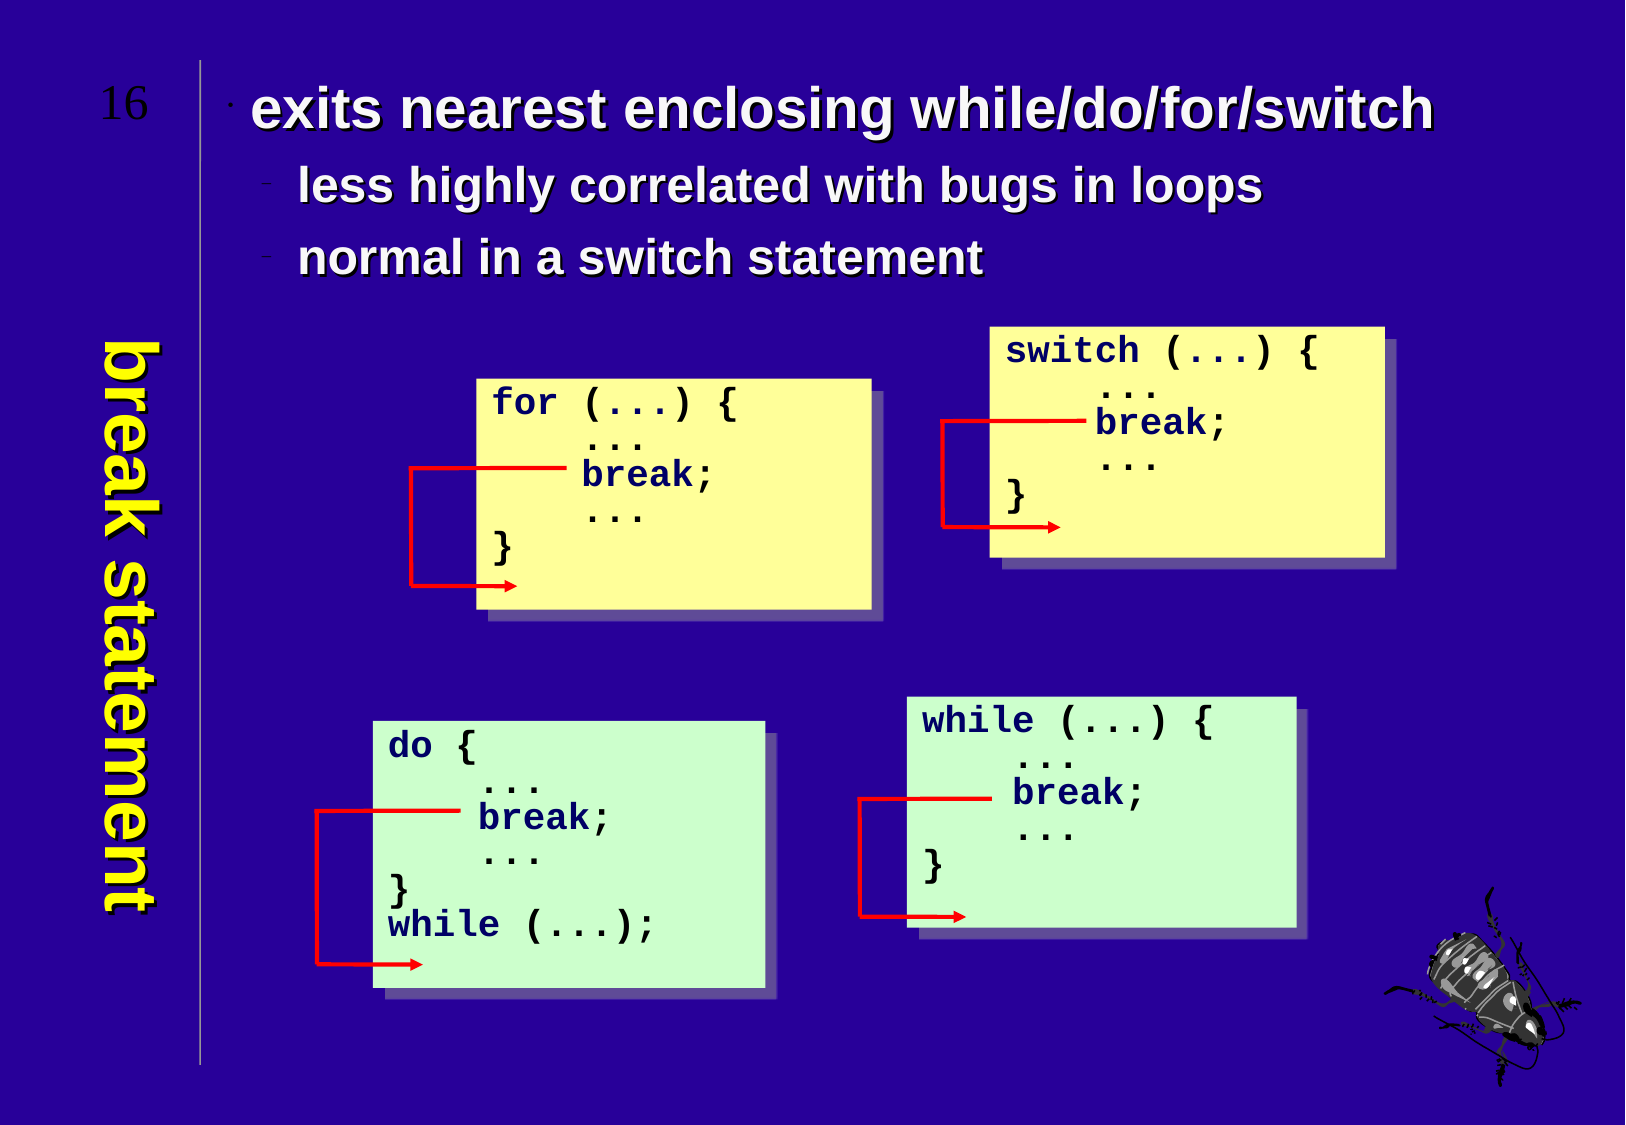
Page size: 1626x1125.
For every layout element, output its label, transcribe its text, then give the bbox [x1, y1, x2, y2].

text_box do { ... break; ... } while (...); [372, 720, 766, 988]
title break statement [50, 187, 188, 1063]
text_box [1496, 1037, 1508, 1059]
text_box [1487, 914, 1496, 927]
text_box [1473, 983, 1521, 1034]
text_box [1414, 988, 1420, 995]
text_box for (...) { ... break; ... } [476, 378, 872, 610]
text_box while (...) { ... break; ... } [906, 696, 1297, 928]
text_box switch (...) { ... break; ... } [989, 326, 1385, 558]
text_box [1437, 940, 1448, 949]
text_box [1431, 932, 1532, 1014]
list exits nearest enclosing while/do/for/switch less highly correlated with bugs in loops normal in a switch statement [212, 62, 1550, 1063]
text_box [1525, 1005, 1530, 1013]
text_box [1552, 1001, 1558, 1008]
text_box [1511, 1014, 1544, 1046]
text_box [1531, 1001, 1551, 1010]
